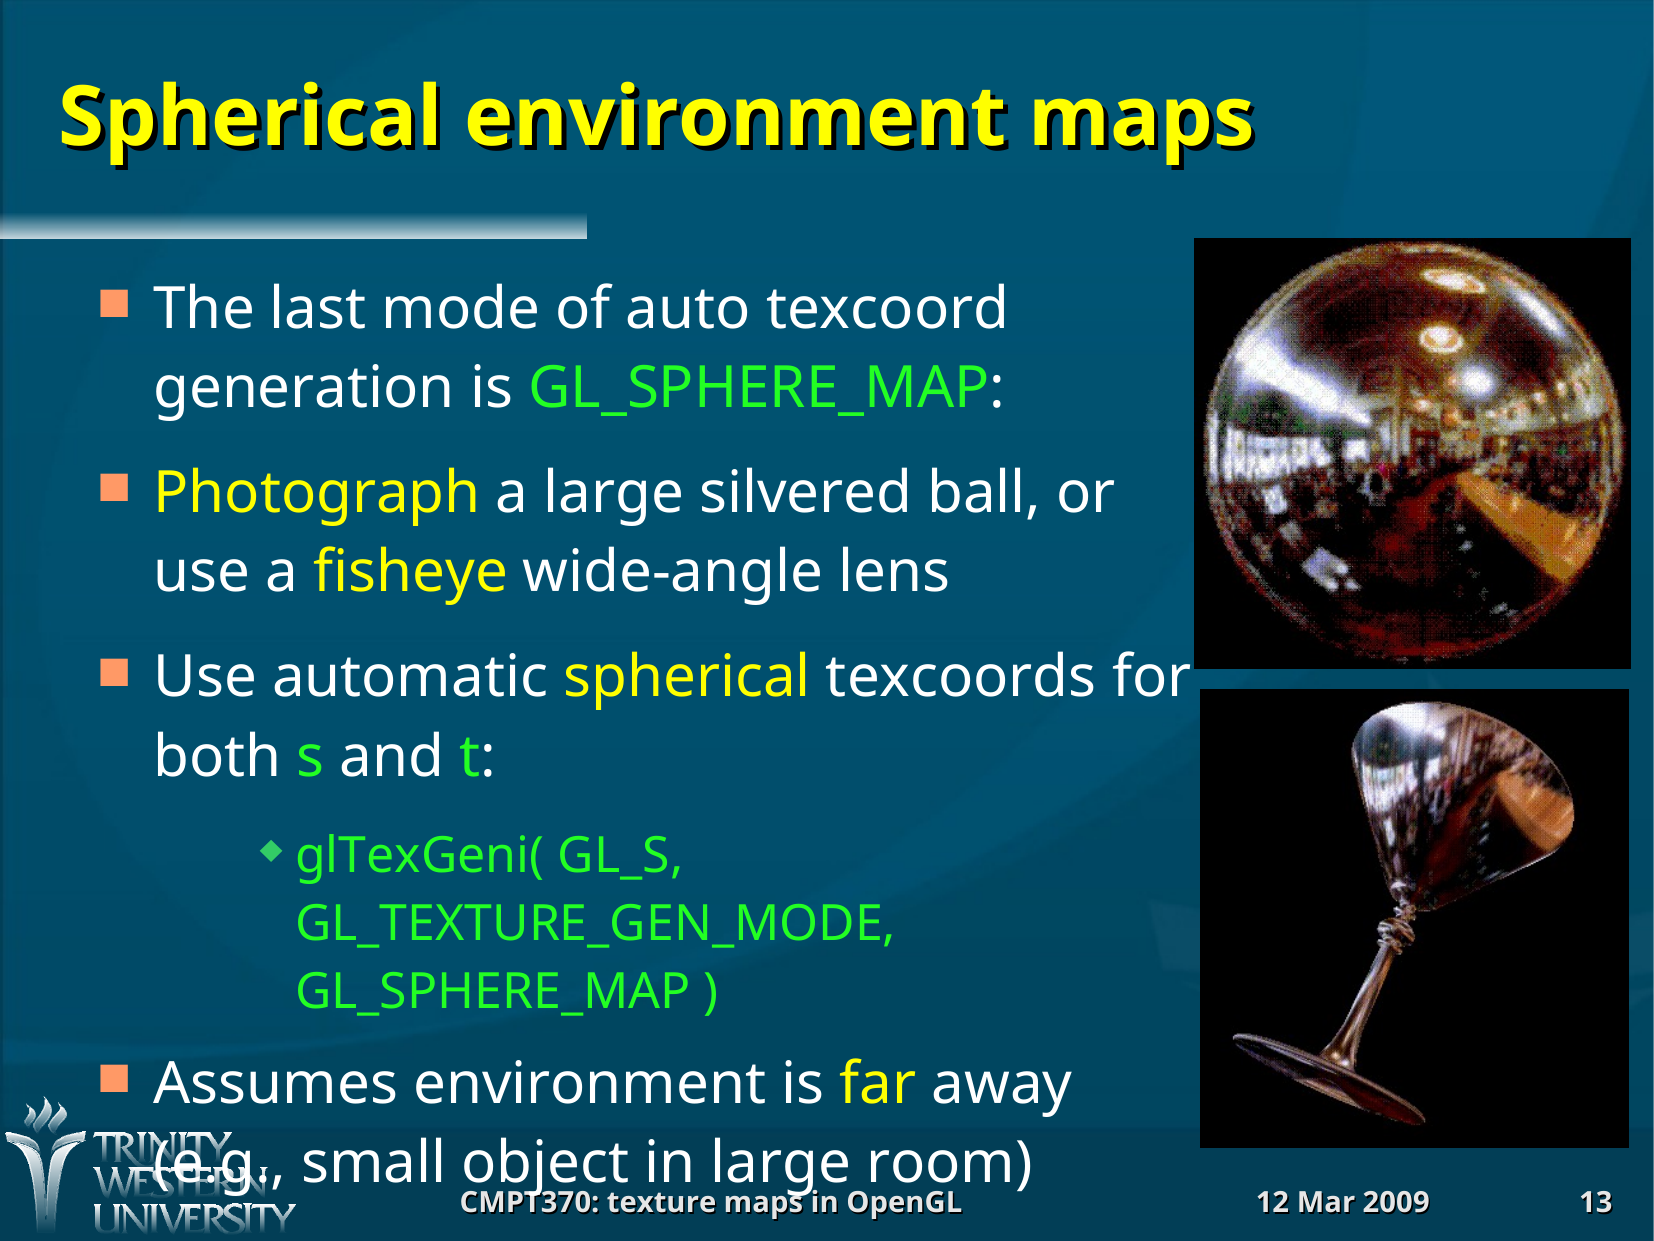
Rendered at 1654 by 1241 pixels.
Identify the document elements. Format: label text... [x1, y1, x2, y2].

picture [1200, 690, 1654, 1147]
list The last mode of auto texcoord generation is GL_SPHERE_MAP: Photograph a large silvered ball, or use a fisheye wide-angle lens Use automatic spherical texcoords for both s and t: glTexGeni( GL_S, GL_TEXTURE_GEN_MODE, GL_SPHERE_MAP ) Assumes environment is far away (e.g., small object in large room) [82, 266, 1211, 1094]
picture [0, 214, 586, 232]
picture [38, 1227, 54, 1232]
picture [1195, 239, 1630, 668]
title Spherical environment maps [59, 19, 1548, 208]
picture [0, 233, 586, 238]
